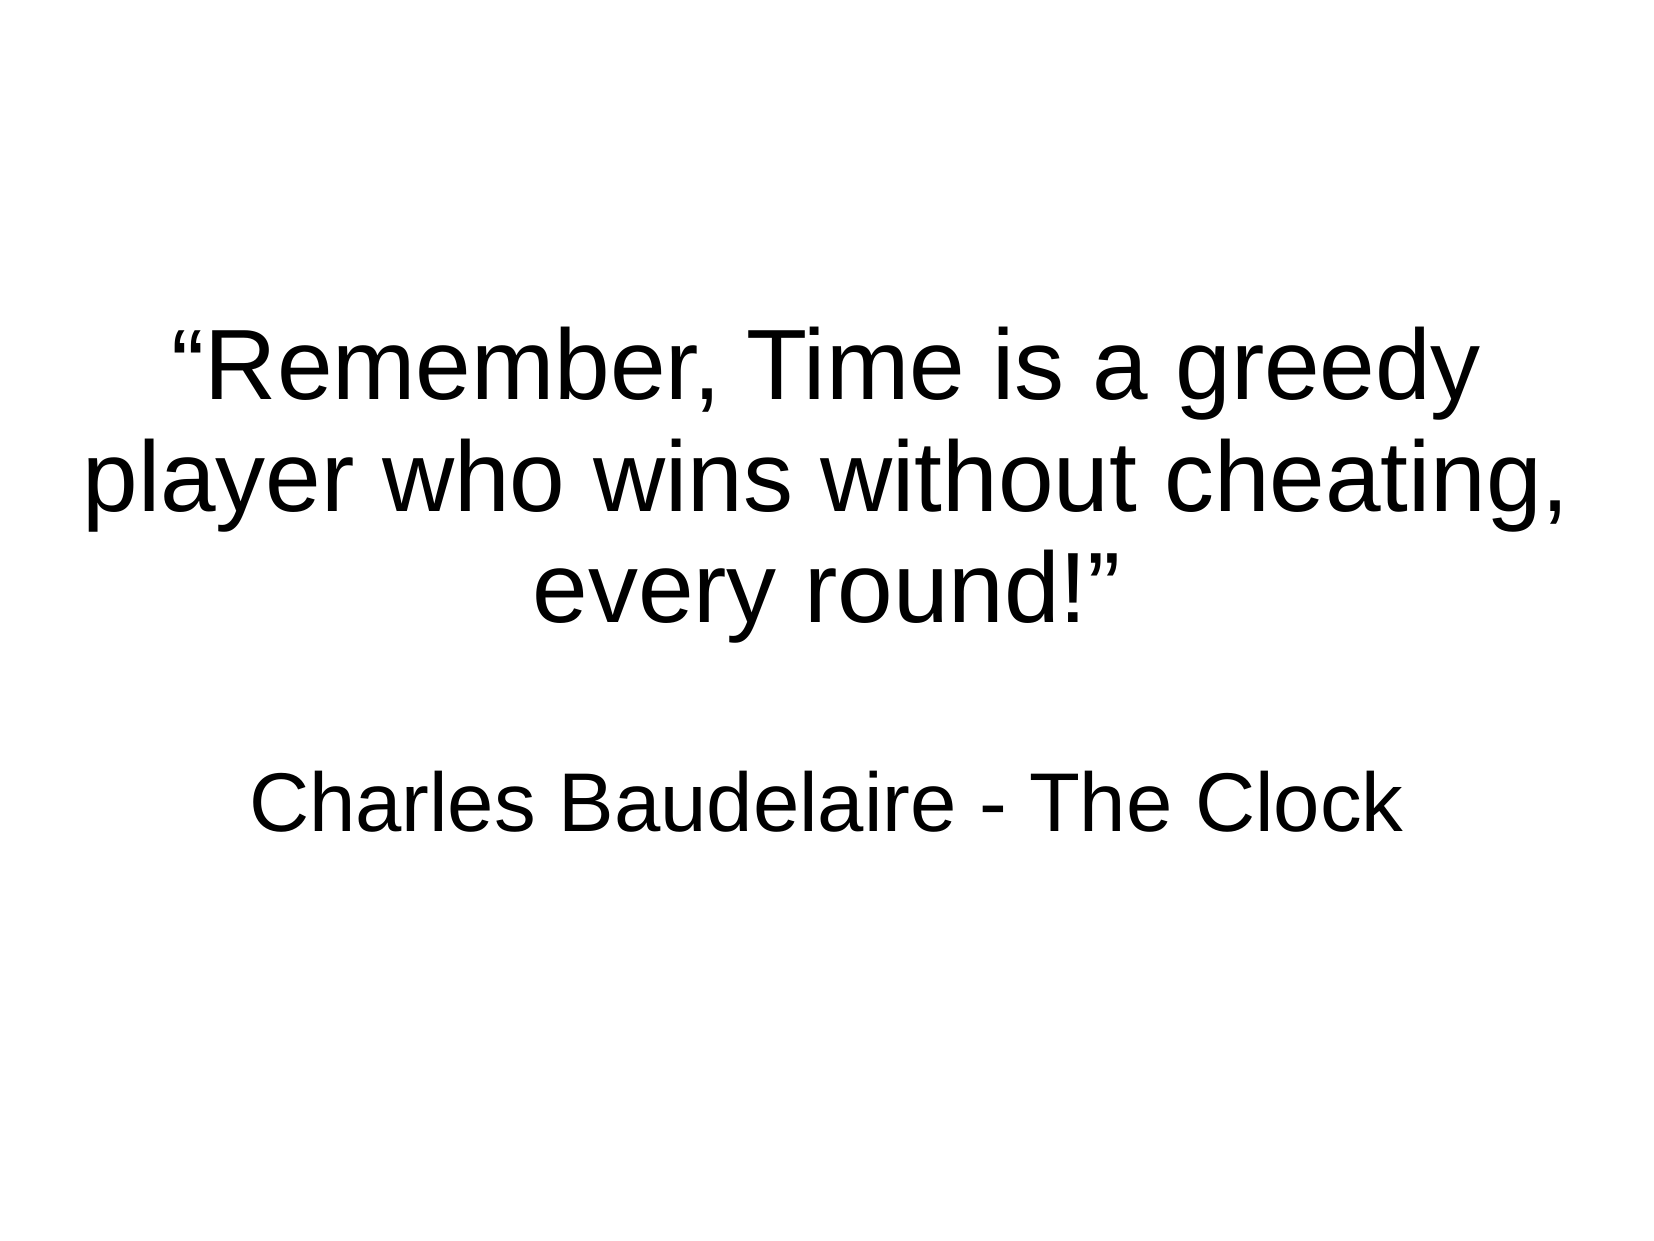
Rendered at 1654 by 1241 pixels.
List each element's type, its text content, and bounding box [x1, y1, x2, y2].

subtitle “Remember, Time is a greedy player who wins without cheating, every round!” Charles Baudelaire - The Clock [82, 56, 1571, 1102]
